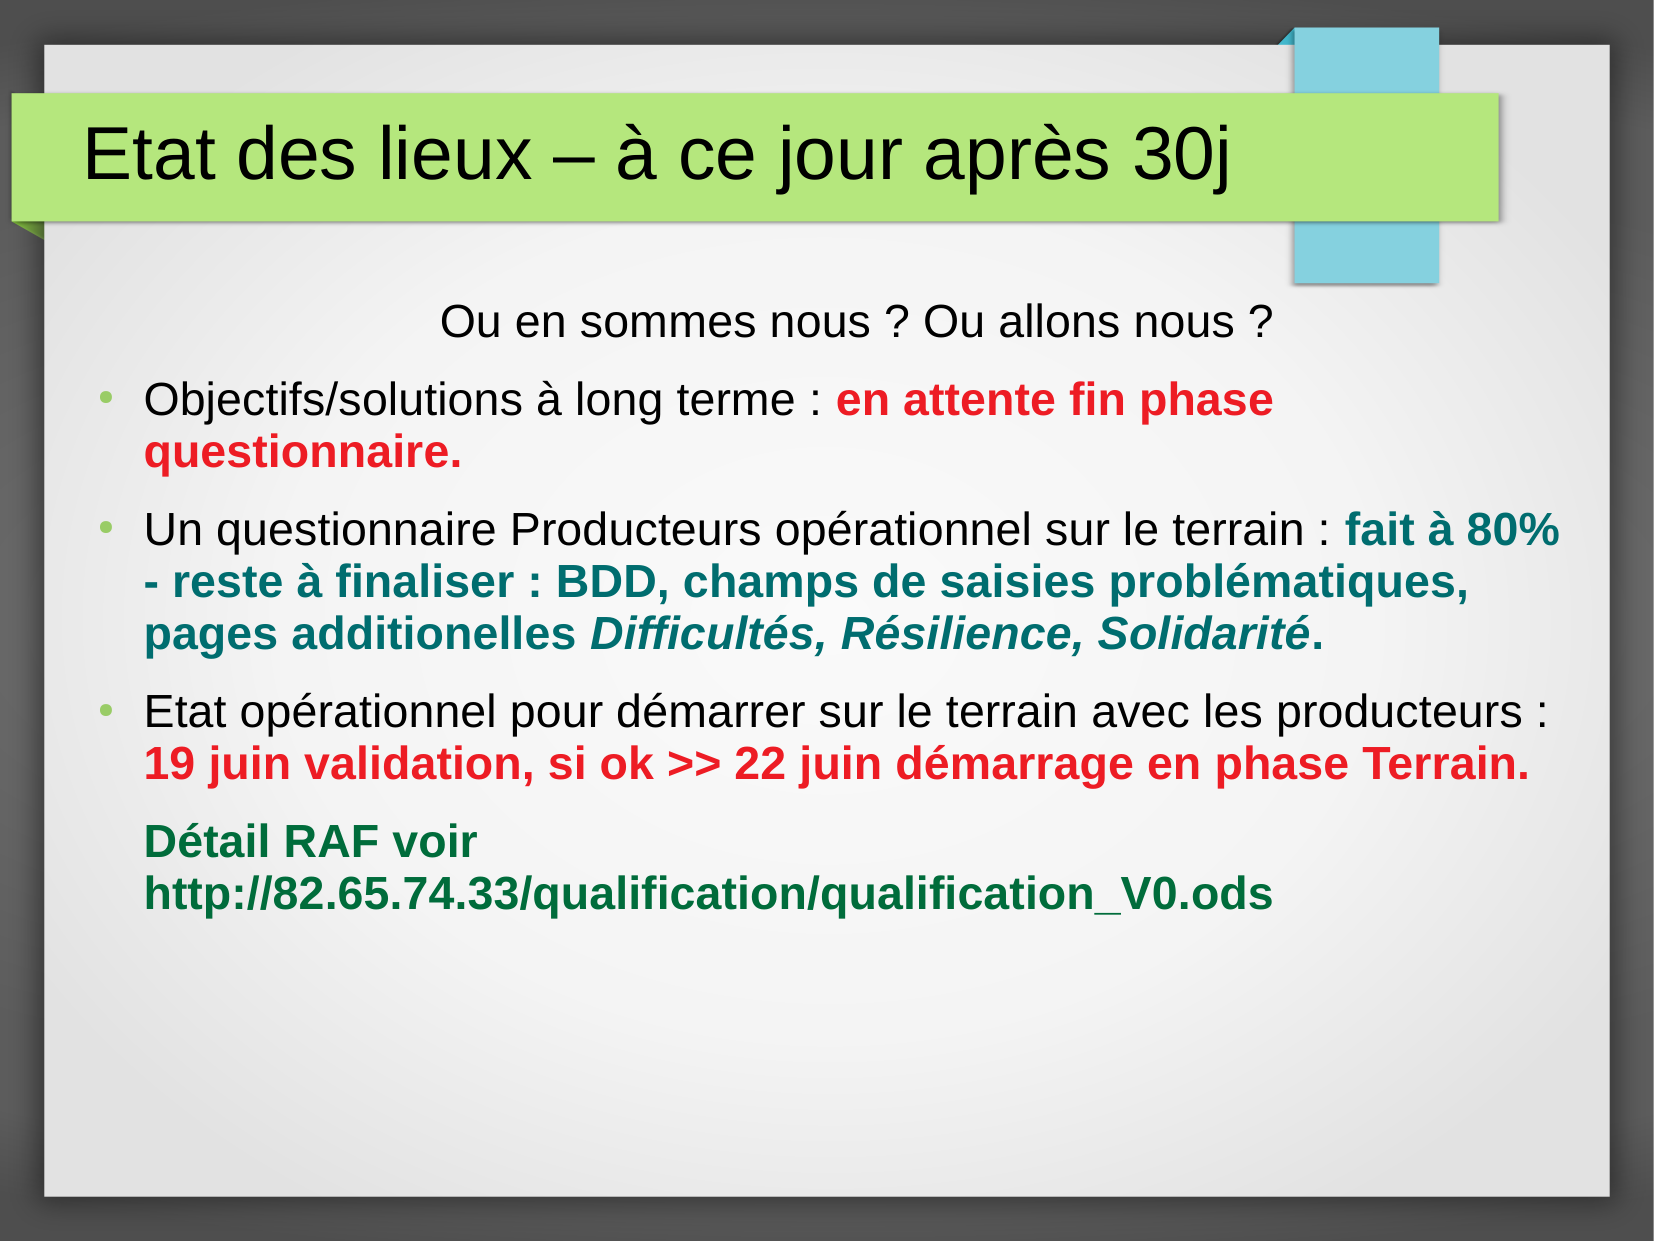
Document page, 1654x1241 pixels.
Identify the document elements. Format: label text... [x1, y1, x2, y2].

title Etat des lieux – à ce jour après 30j [82, 94, 1264, 213]
list Ou en sommes nous ? Ou allons nous ? Objectifs/solutions à long terme : en attente fin phase questionnaire. Un questionnaire Producteurs opérationnel sur le terrain : fait à 80% - reste à finaliser : BDD, champs de saisies problématiques, pages additionelles Difficultés, Résilience, Solidarité. Etat opérationnel pour démarrer sur le terrain avec les producteurs : 19 juin validation, si ok >> 22 juin démarrage en phase Terrain. Détail RAF voir http://82.65.74.33/qualification/qualification_V0.ods [82, 295, 1571, 1015]
picture [0, 0, 1654, 1241]
